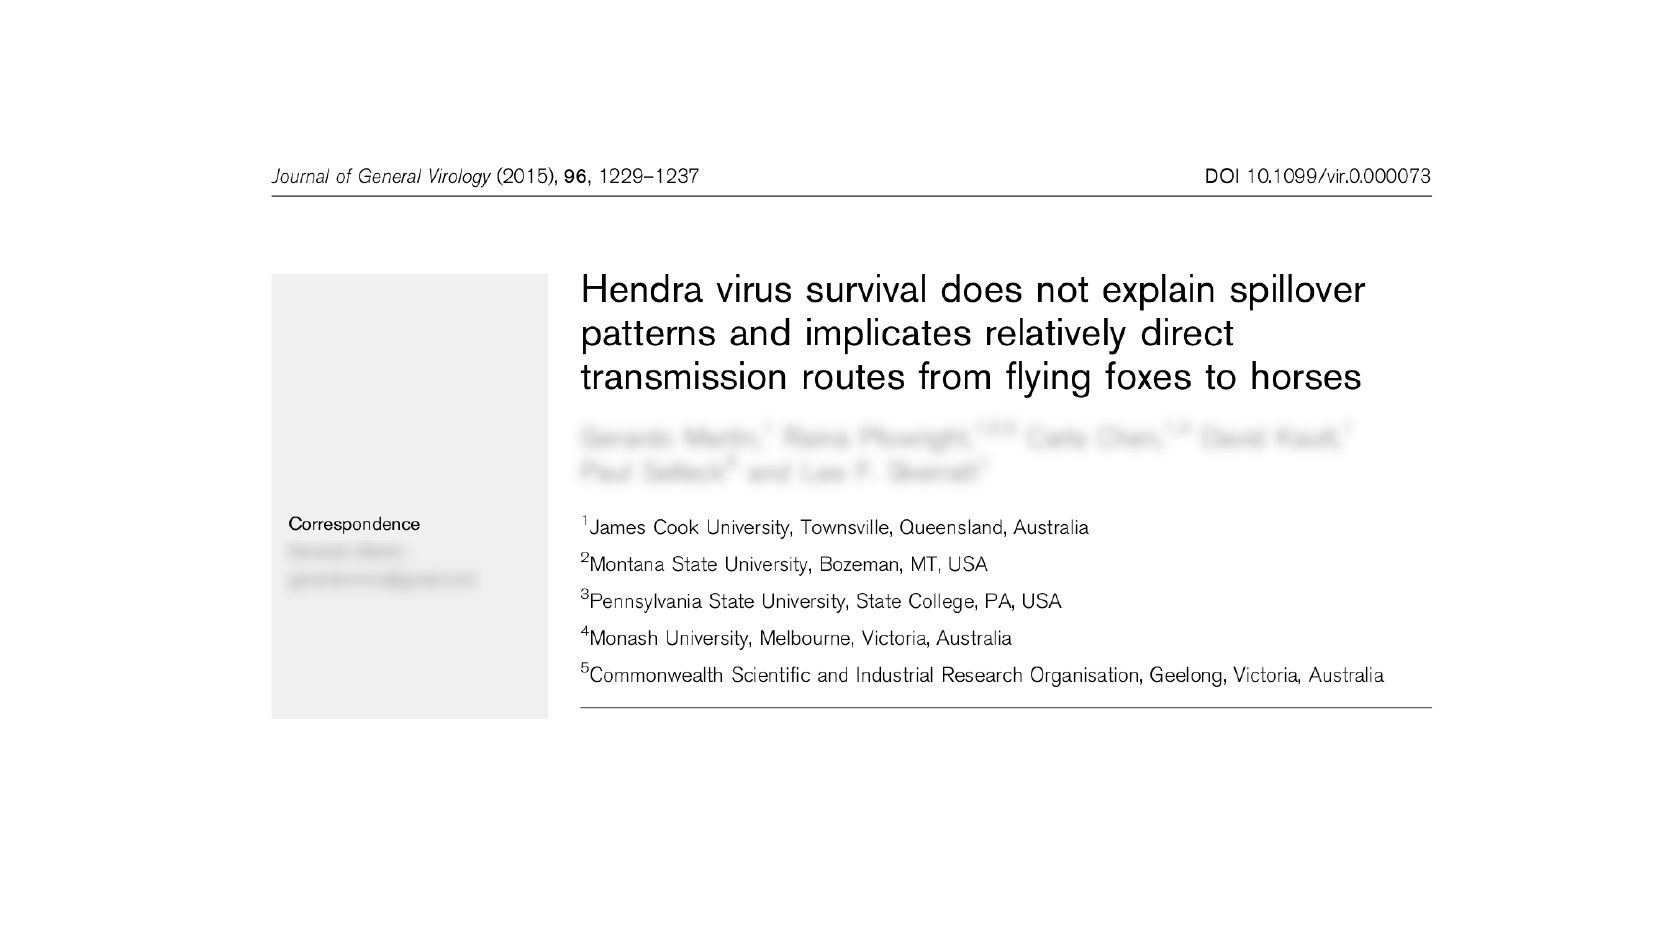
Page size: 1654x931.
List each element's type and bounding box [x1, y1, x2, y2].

picture [236, 147, 1458, 719]
